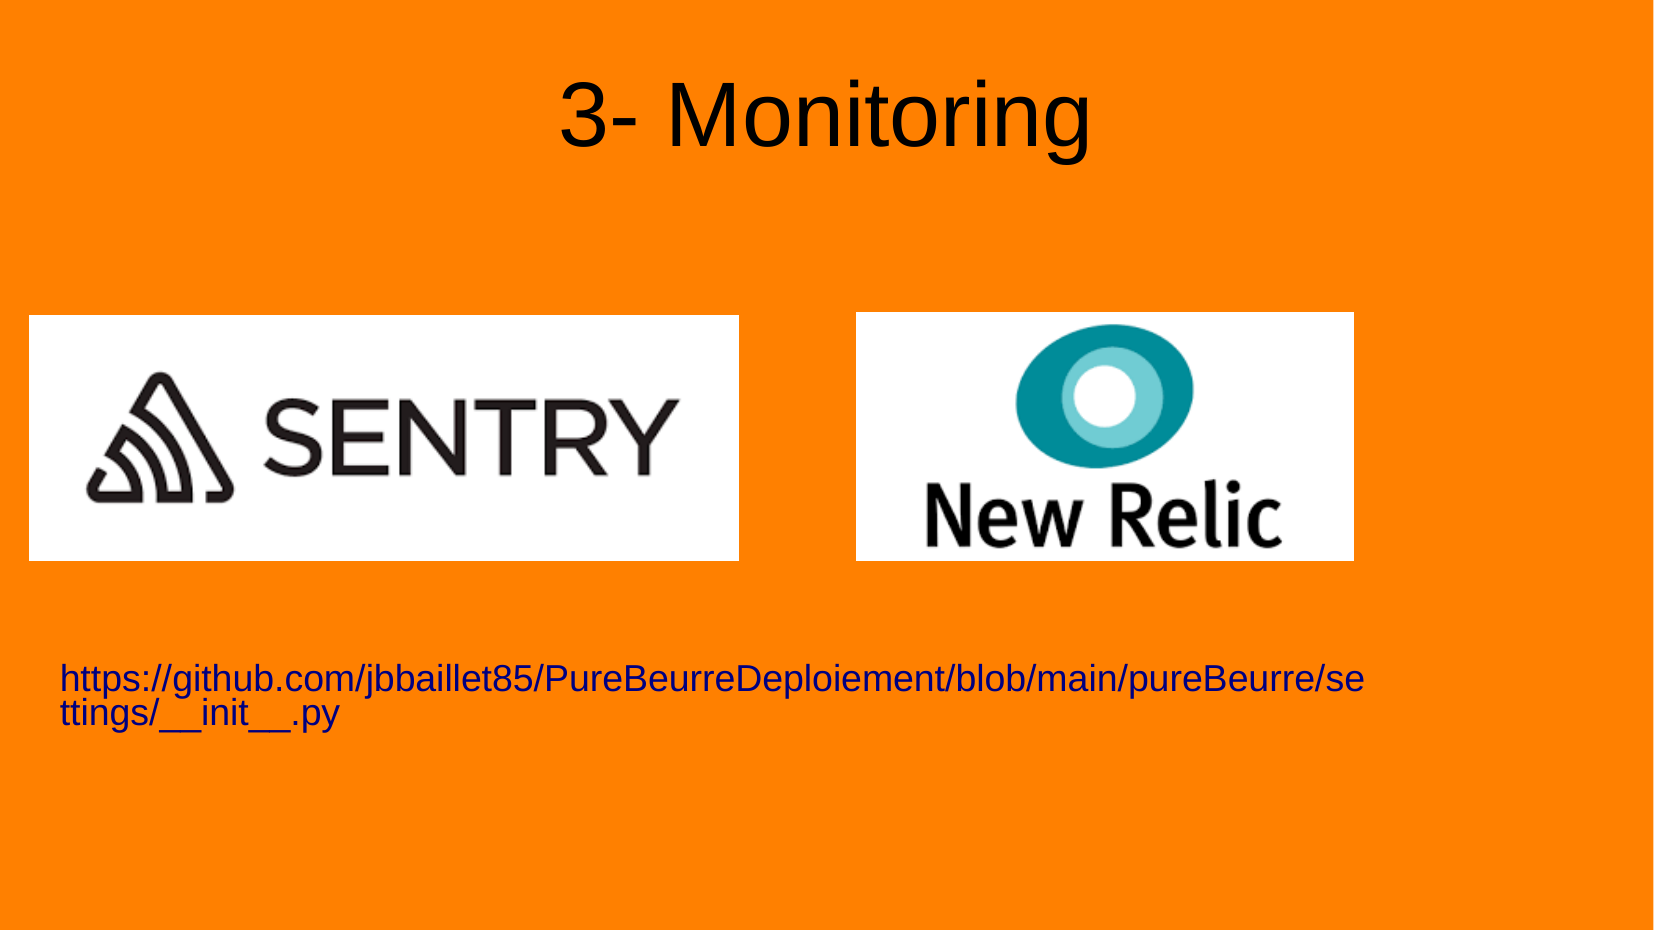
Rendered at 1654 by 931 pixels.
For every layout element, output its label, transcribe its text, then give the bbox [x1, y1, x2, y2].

text_box https://github.com/jbbaillet85/PureBeurreDeploiement/blob/main/pureBeurre/settings/__init__.py [45, 649, 1388, 838]
picture [29, 315, 739, 562]
title 3- Monitoring [82, 37, 1571, 193]
picture [856, 312, 1354, 562]
